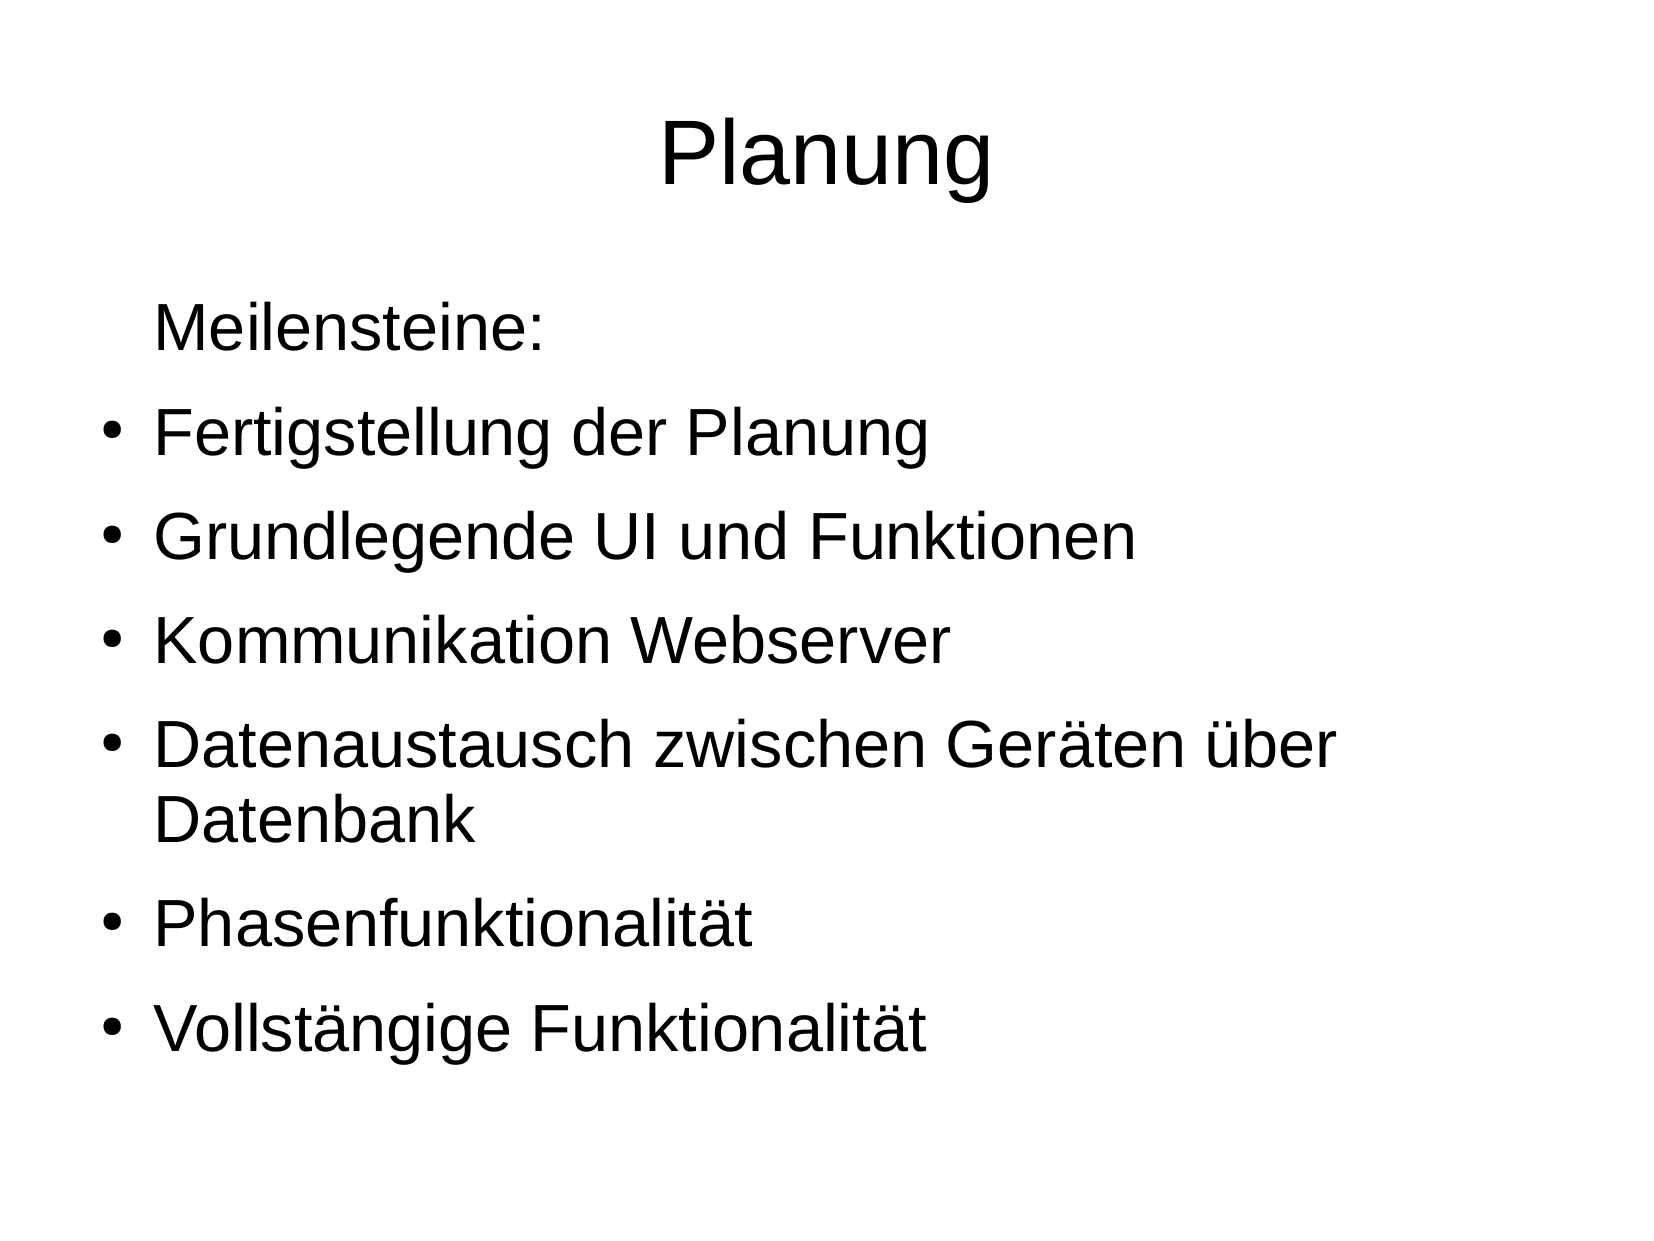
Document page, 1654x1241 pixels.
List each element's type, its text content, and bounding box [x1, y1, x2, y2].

title Planung [82, 49, 1571, 257]
list Meilensteine: Fertigstellung der Planung Grundlegende UI und Funktionen Kommunikation Webserver Datenaustausch zwischen Geräten über Datenbank Phasenfunktionalität Vollstängige Funktionalität [82, 290, 1571, 1170]
